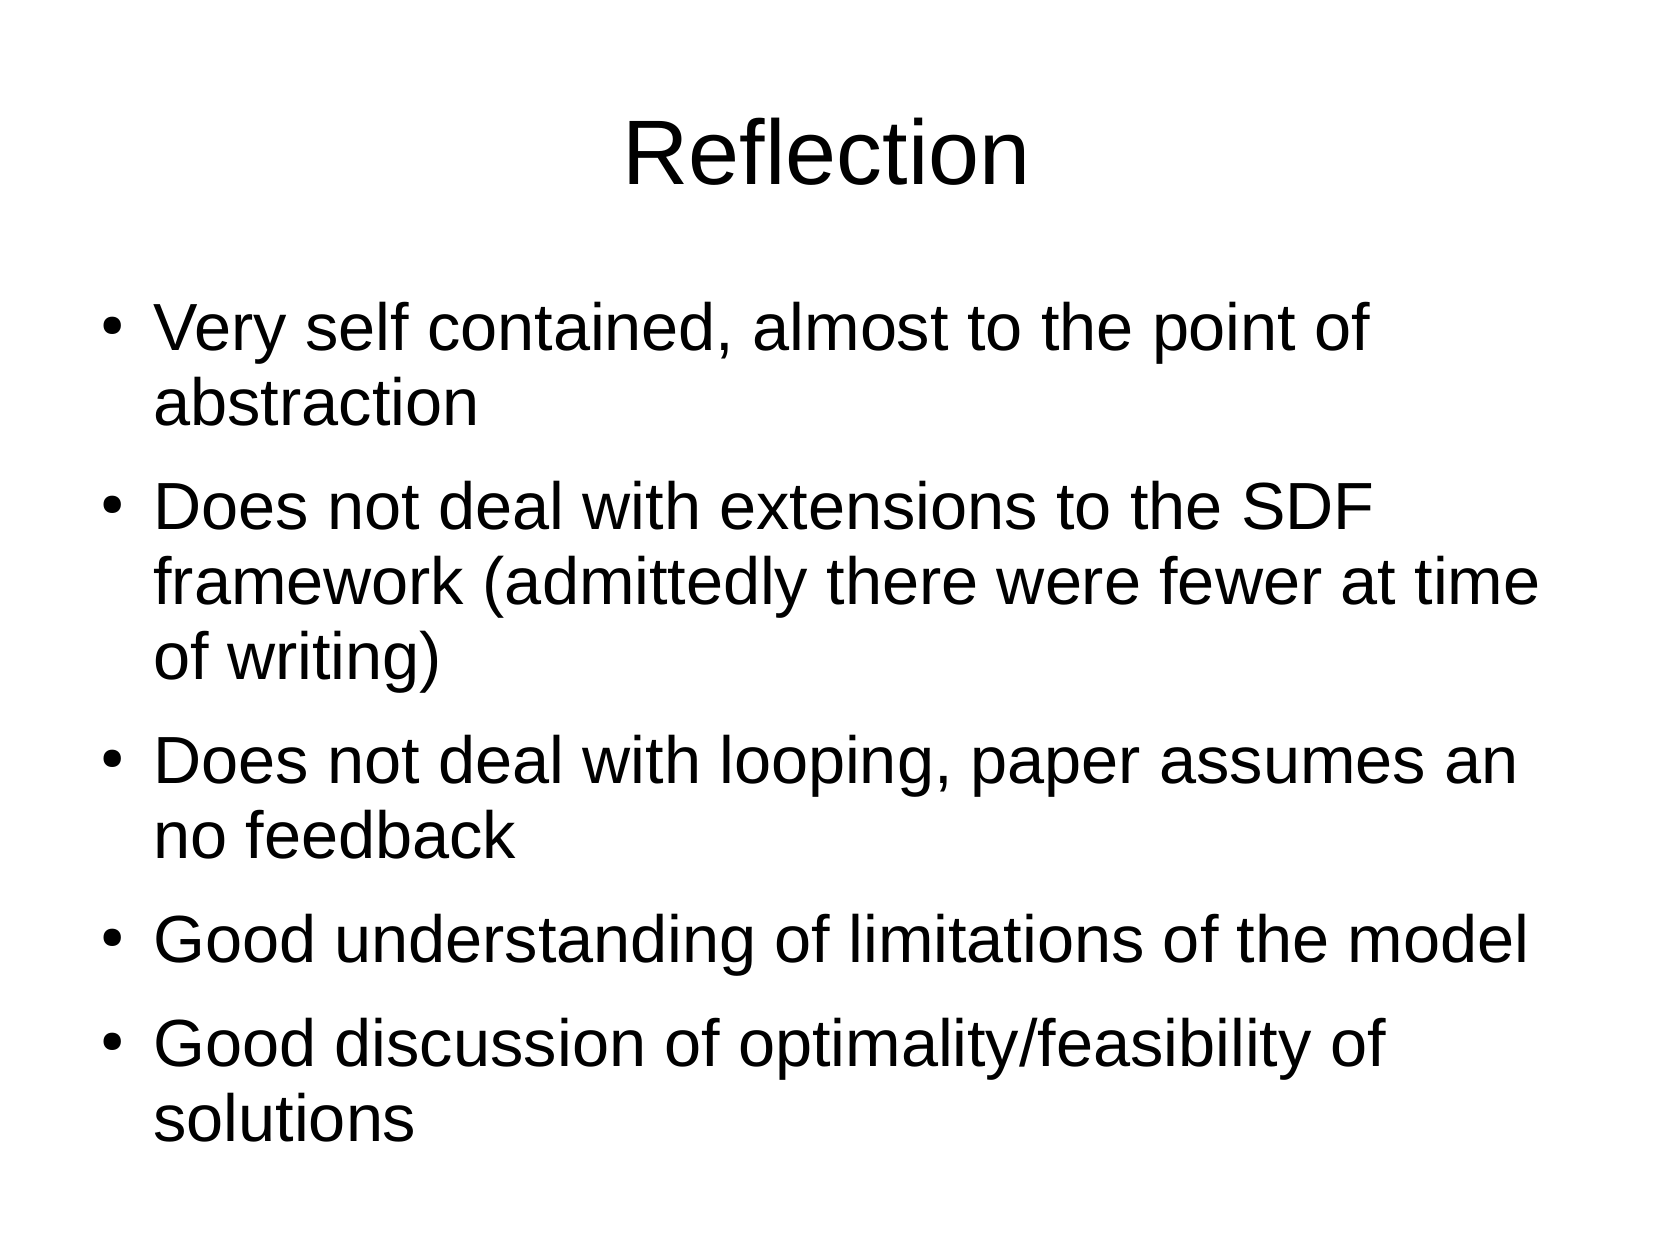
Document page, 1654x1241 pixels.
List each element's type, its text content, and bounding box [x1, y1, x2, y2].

title Reflection [82, 49, 1571, 257]
list Very self contained, almost to the point of abstraction Does not deal with extensions to the SDF framework (admittedly there were fewer at time of writing) Does not deal with looping, paper assumes an no feedback Good understanding of limitations of the model Good discussion of optimality/feasibility of solutions [82, 290, 1571, 1151]
